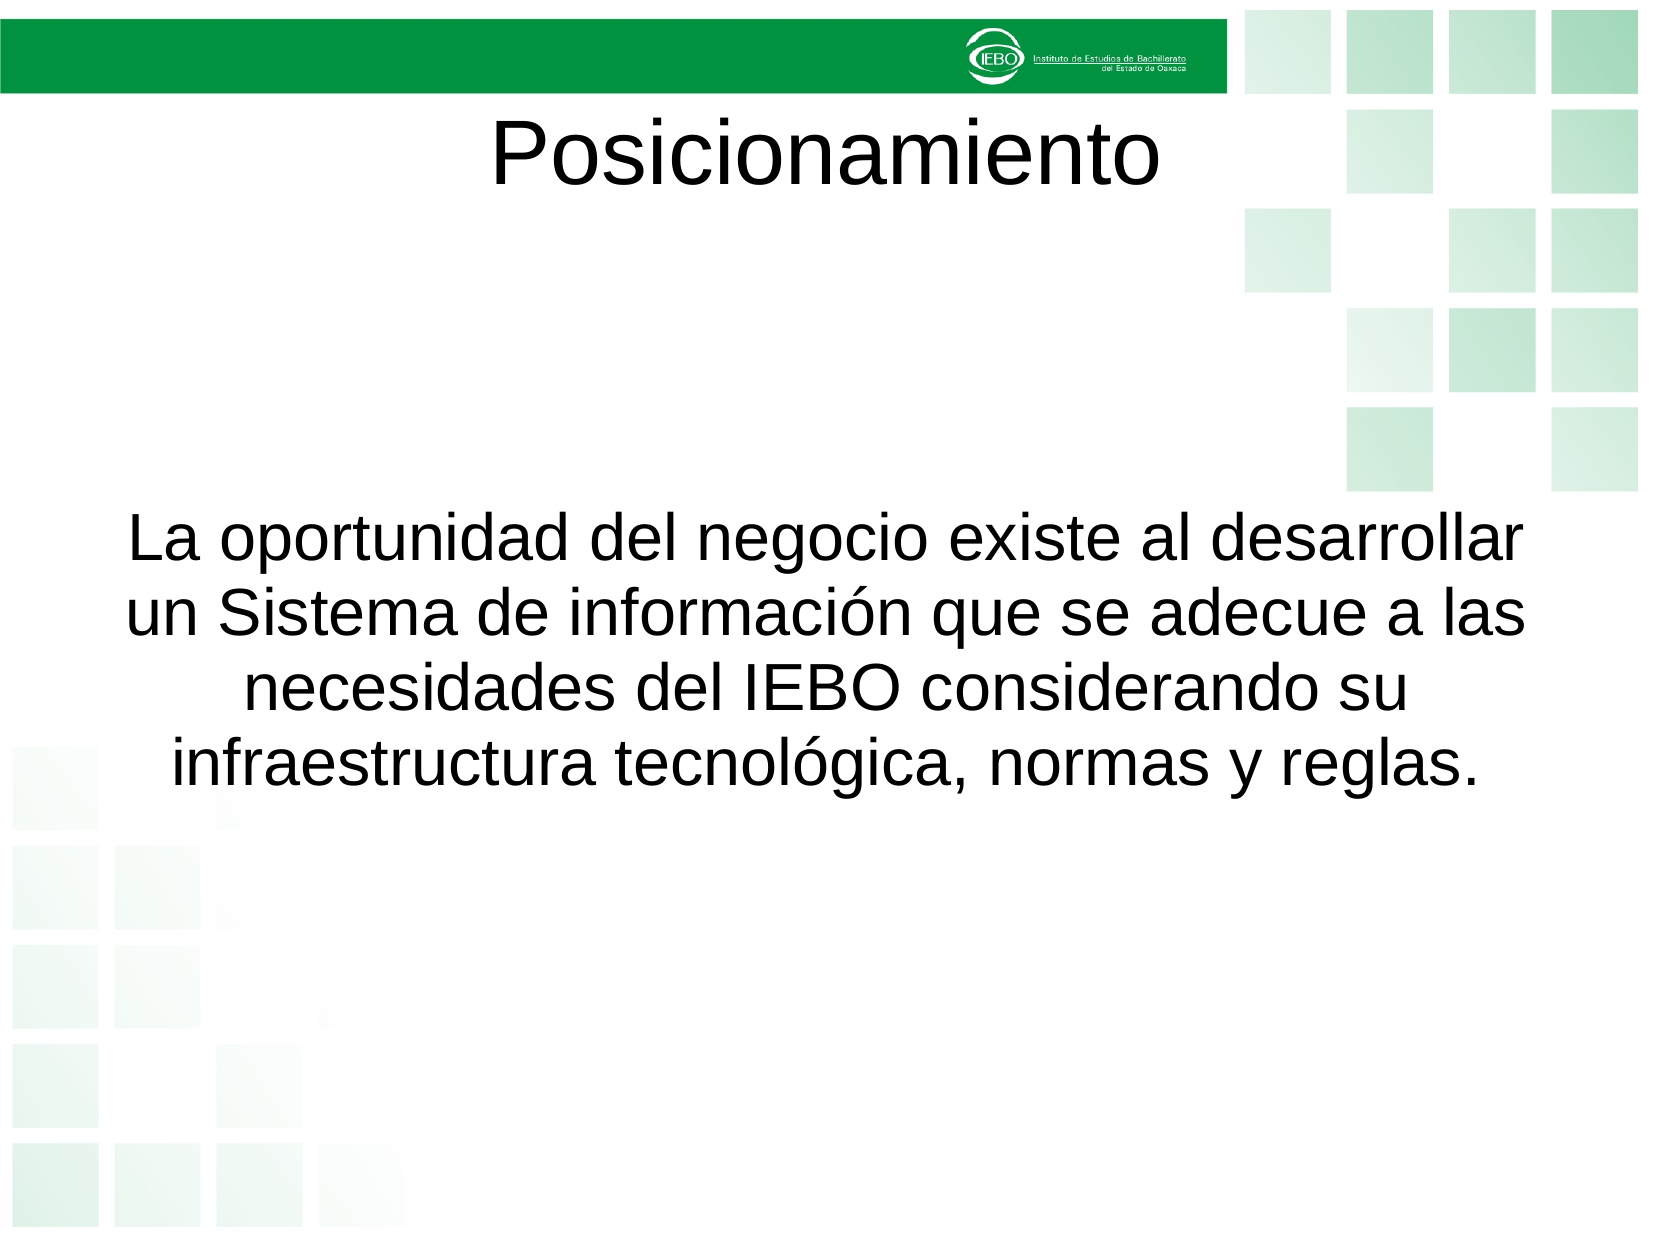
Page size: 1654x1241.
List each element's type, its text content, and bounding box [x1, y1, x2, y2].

subtitle La oportunidad del negocio existe al desarrollar un Sistema de información que se adecue a las necesidades del IEBO considerando su infraestructura tecnológica, normas y reglas. [82, 501, 1571, 799]
picture [0, 0, 1654, 1241]
title Posicionamiento [82, 49, 1571, 257]
